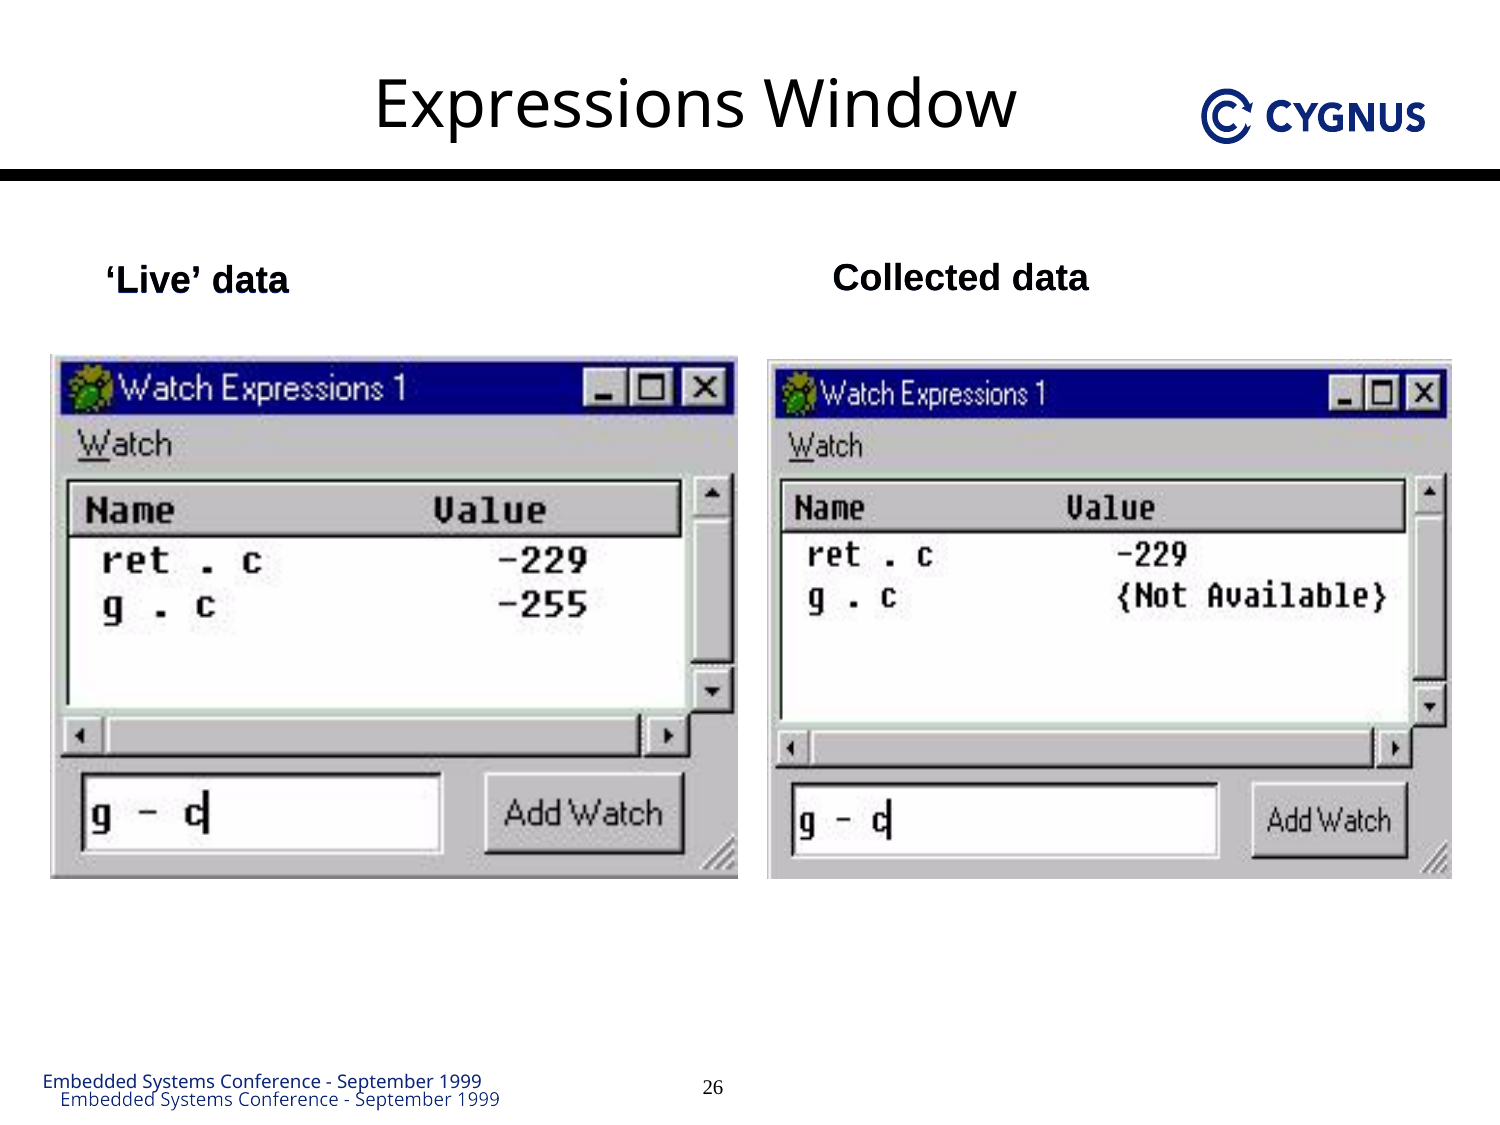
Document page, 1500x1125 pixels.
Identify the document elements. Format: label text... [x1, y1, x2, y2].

list ‘Live’ data [105, 257, 738, 307]
list Collected data [832, 254, 1395, 304]
picture [50, 354, 738, 879]
picture [767, 359, 1452, 879]
title Expressions Window [373, 62, 1189, 134]
